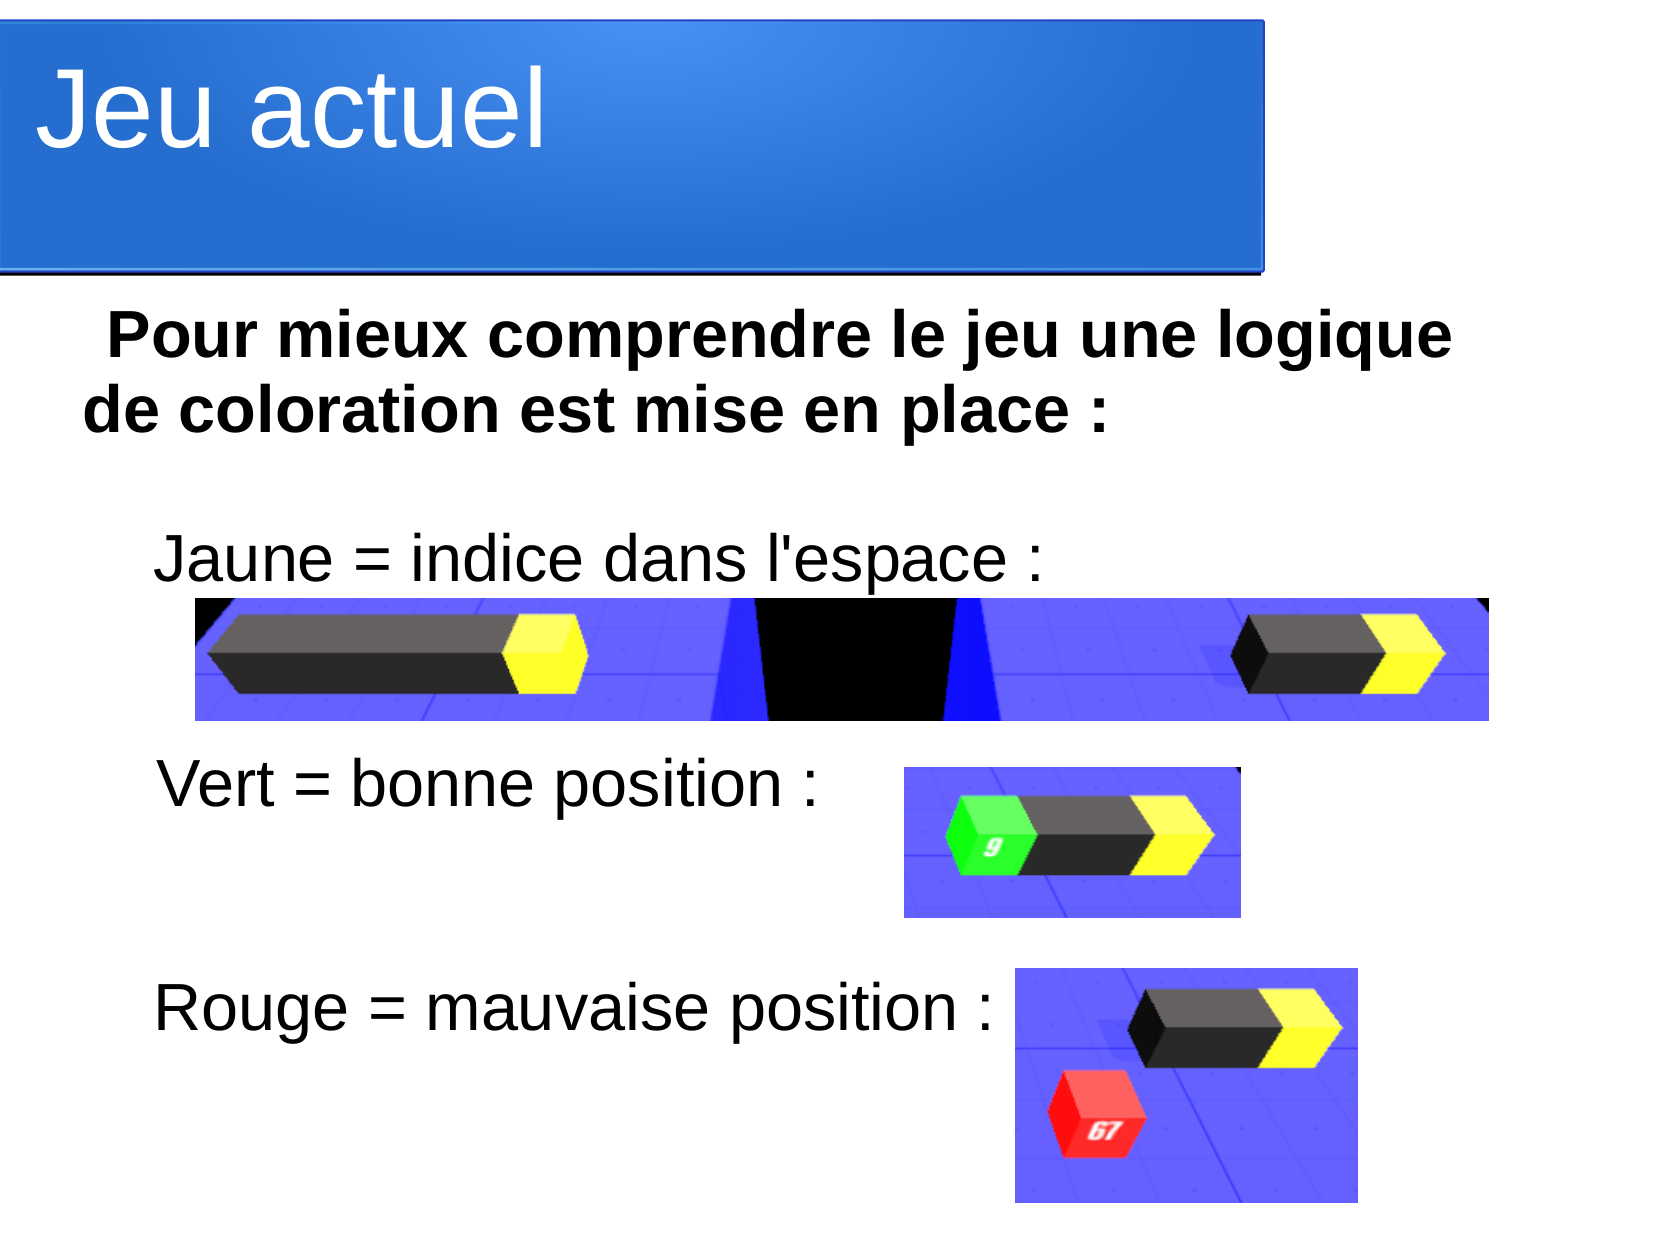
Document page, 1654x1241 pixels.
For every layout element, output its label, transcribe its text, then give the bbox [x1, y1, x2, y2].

title Jeu actuel [35, 45, 1347, 297]
picture [904, 767, 1241, 918]
subtitle Pour mieux comprendre le jeu une logique de coloration est mise en place : Jaune = indice dans l'espace : Vert = bonne position : Rouge = mauvaise position : [82, 296, 1538, 1045]
picture [195, 598, 1489, 721]
picture [1015, 968, 1358, 1203]
